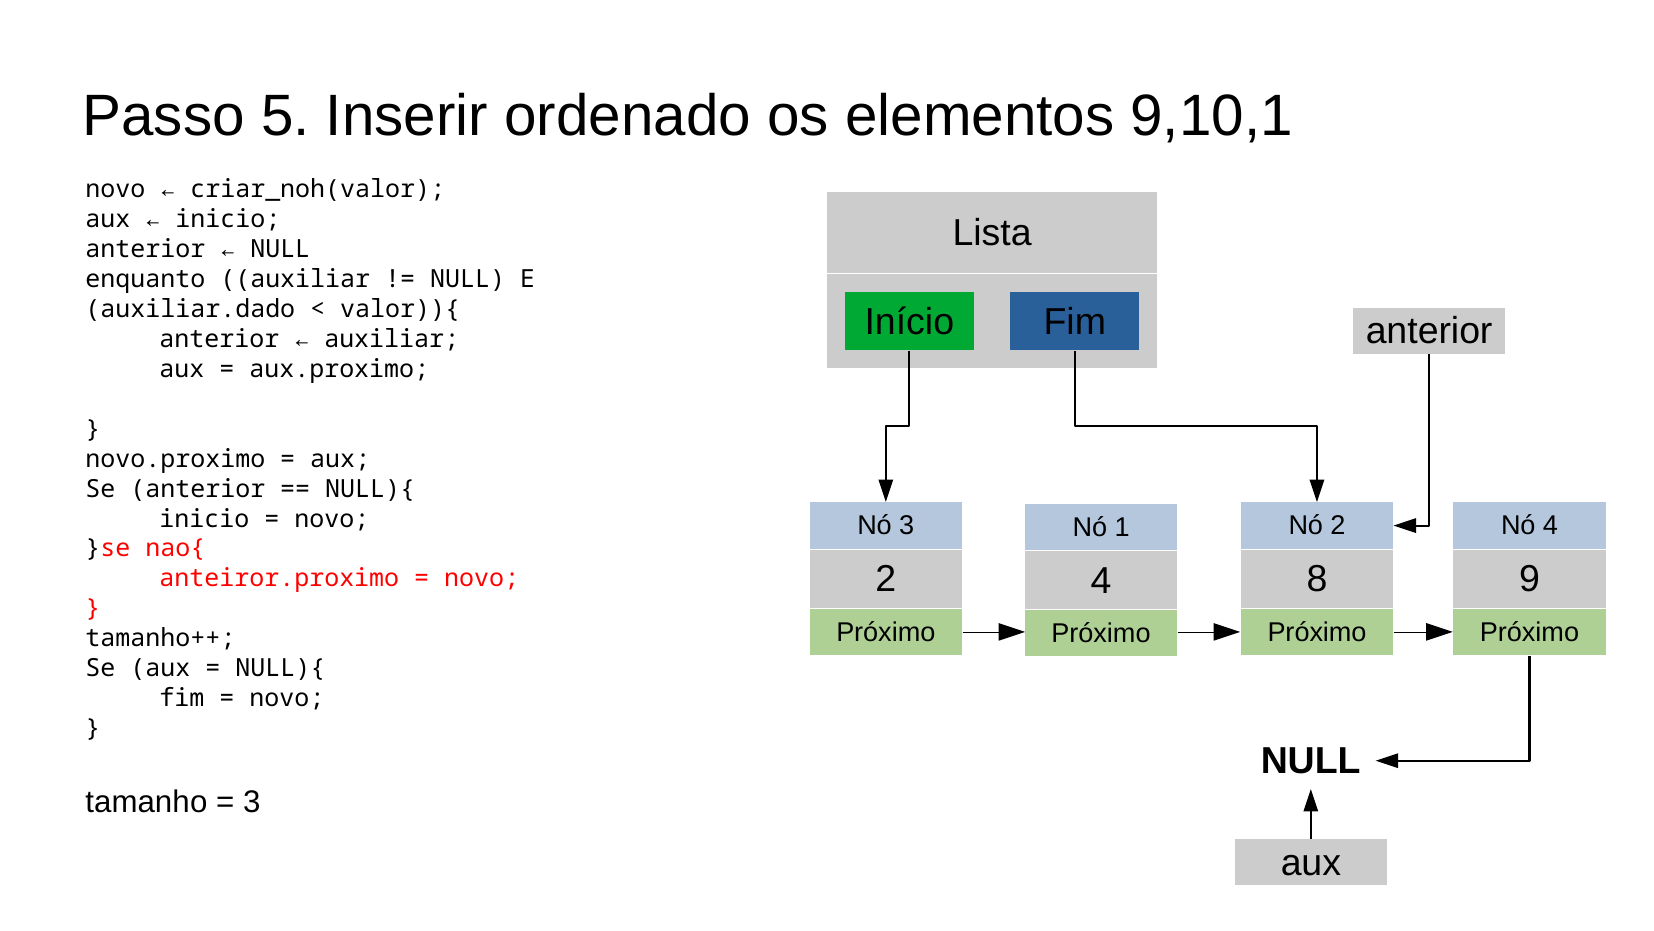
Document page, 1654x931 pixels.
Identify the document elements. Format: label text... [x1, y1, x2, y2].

text_box Próximo [1024, 609, 1178, 657]
text_box NULL [1246, 732, 1376, 790]
text_box 9 [1452, 550, 1607, 608]
text_box [826, 273, 1158, 369]
text_box 8 [1240, 550, 1394, 608]
text_box Fim [1009, 291, 1140, 351]
text_box Nó 1 [1024, 503, 1178, 551]
text_box 2 [809, 550, 963, 608]
text_box Nó 3 [809, 501, 963, 550]
title Passo 5. Inserir ordenado os elementos 9,10,1 [82, 37, 1571, 193]
text_box Nó 4 [1452, 501, 1607, 550]
text_box tamanho = 3 [70, 779, 276, 827]
text_box Lista [826, 191, 1158, 273]
text_box Nó 2 [1240, 501, 1394, 550]
text_box Próximo [1452, 608, 1607, 656]
text_box 4 [1024, 551, 1178, 609]
text_box anterior [1352, 307, 1506, 355]
text_box Início [844, 291, 975, 351]
text_box Próximo [1240, 608, 1394, 656]
text_box aux [1234, 838, 1388, 886]
text_box novo ← criar_noh(valor); aux ← inicio; anterior ← NULL enquanto ((auxiliar != NULL) E (auxiliar.dado < valor)){ anterior ← auxiliar; aux = aux.proximo; } novo.proximo = aux; Se (anterior == NULL){ inicio = novo; }se nao{ anteiror.proximo = novo; } tamanho++; Se (aux = NULL){ fim = novo; } [70, 165, 615, 779]
text_box Próximo [809, 608, 963, 656]
